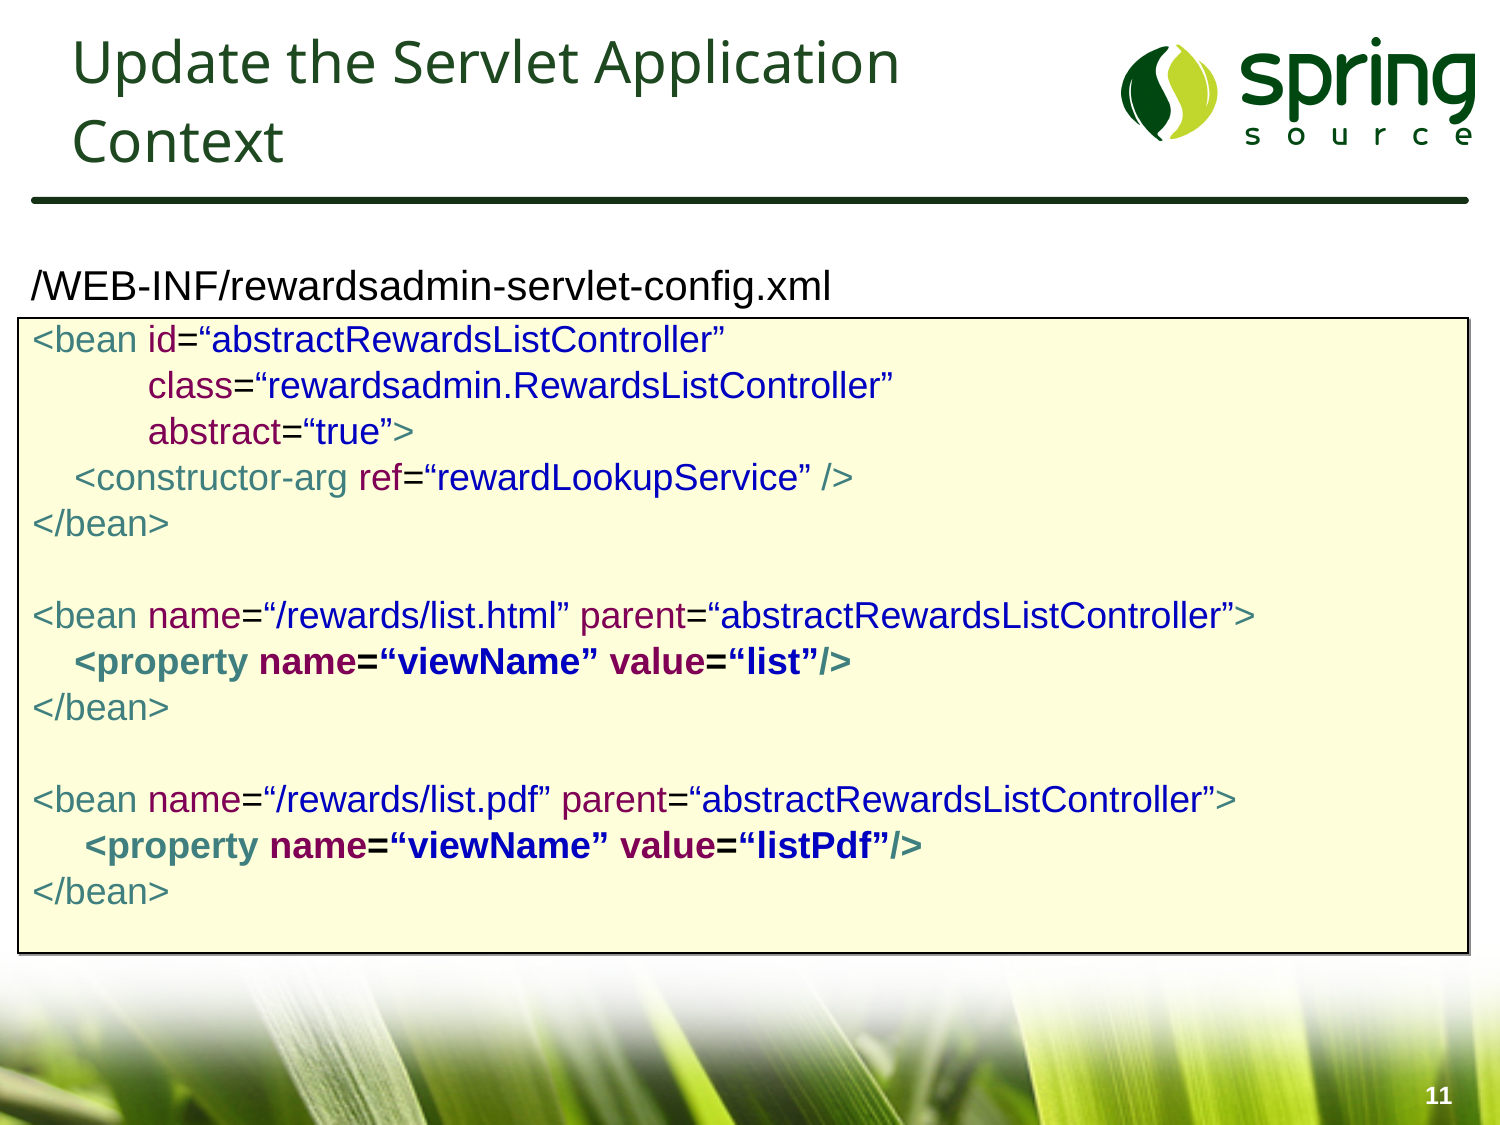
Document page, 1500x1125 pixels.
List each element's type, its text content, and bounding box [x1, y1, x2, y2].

picture [1121, 37, 1475, 145]
text_box <bean id=“abstractRewardsListController” class=“rewardsadmin.RewardsListController” abstract=“true”> <constructor-arg ref=“rewardLookupService” /> </bean> <bean name=“/rewards/list.html” parent=“abstractRewardsListController”> <property name=“viewName” value=“list”/> </bean> <bean name=“/rewards/list.pdf” parent=“abstractRewardsListController”> <property name=“viewName” value=“listPdf”/> </bean> [17, 317, 1468, 953]
picture [0, 944, 1500, 1125]
text_box /WEB-INF/rewardsadmin-servlet-config.xml [16, 255, 847, 318]
title Update the Servlet Application Context [56, 13, 1089, 176]
